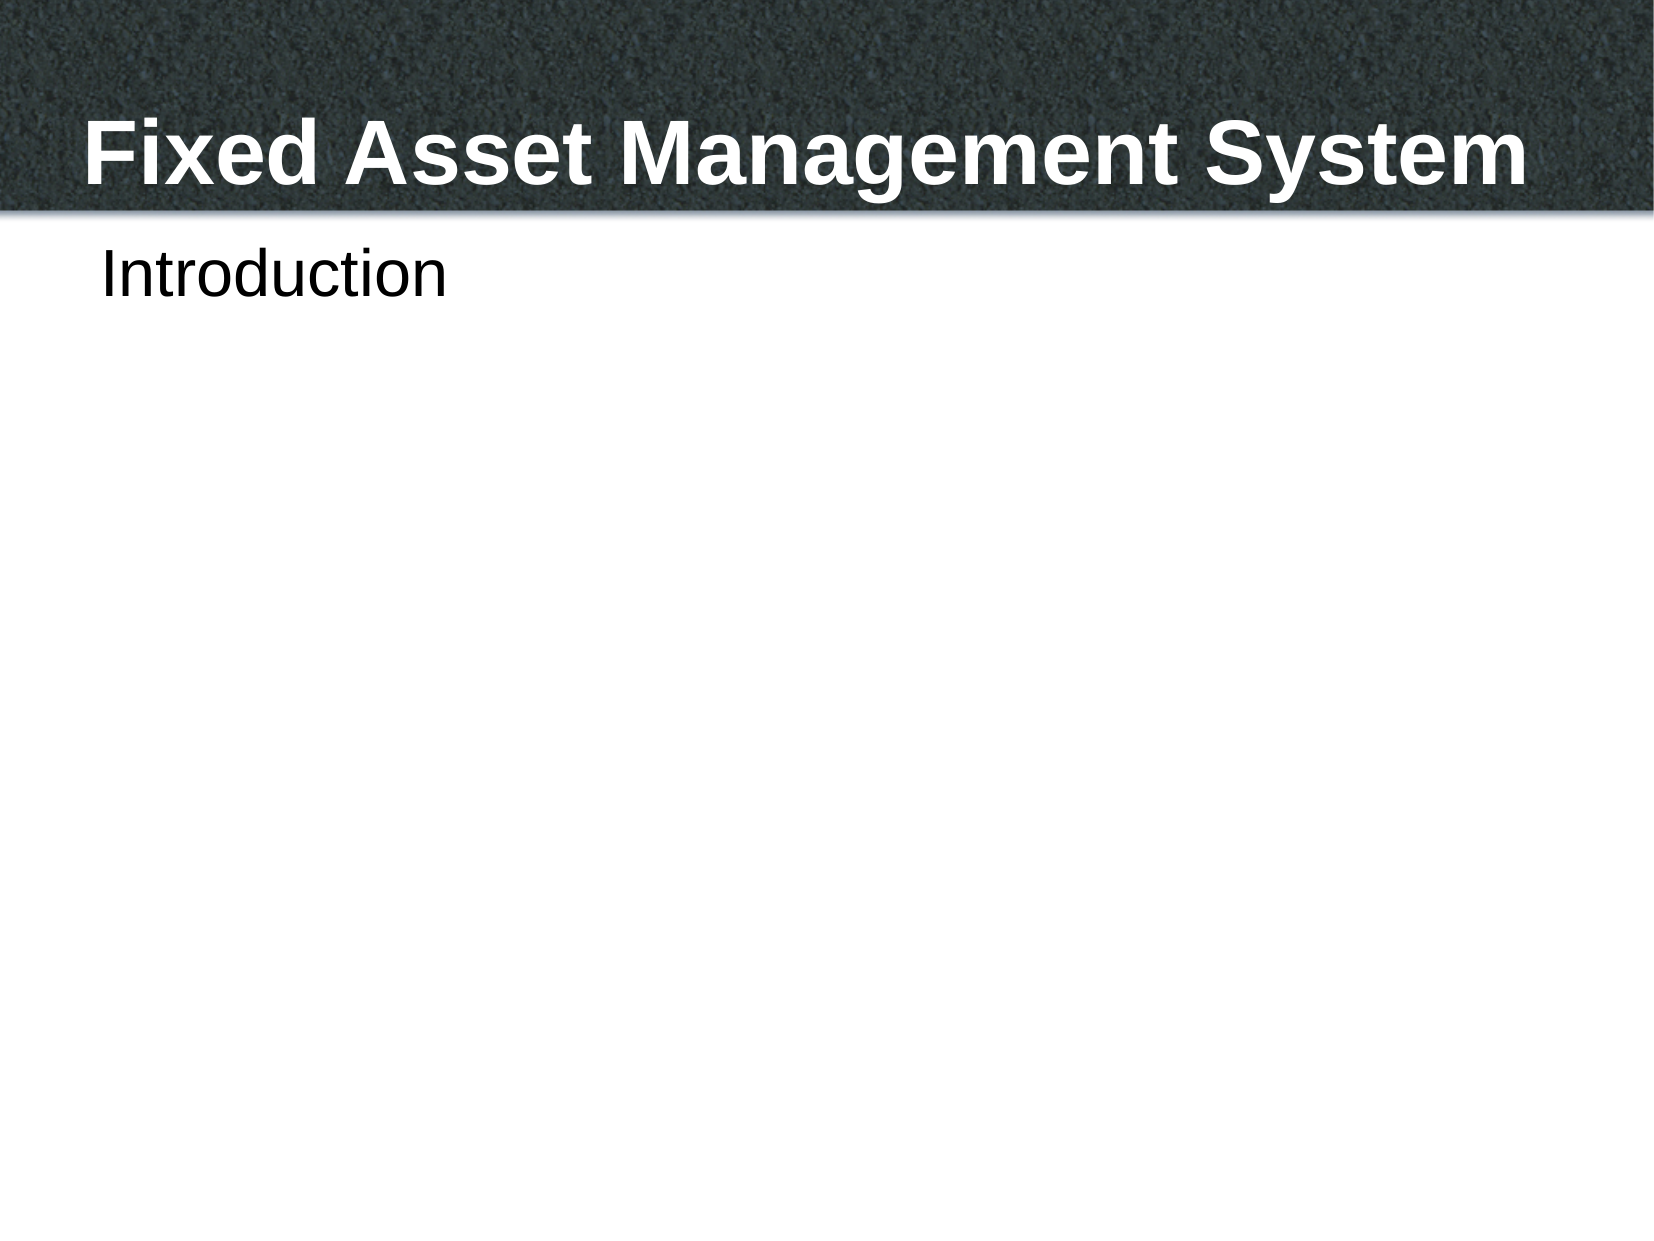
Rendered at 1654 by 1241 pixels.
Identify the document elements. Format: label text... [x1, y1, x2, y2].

title Fixed Asset Management System [82, 49, 1571, 236]
list Introduction [82, 236, 1571, 1152]
picture [0, 0, 1654, 1241]
